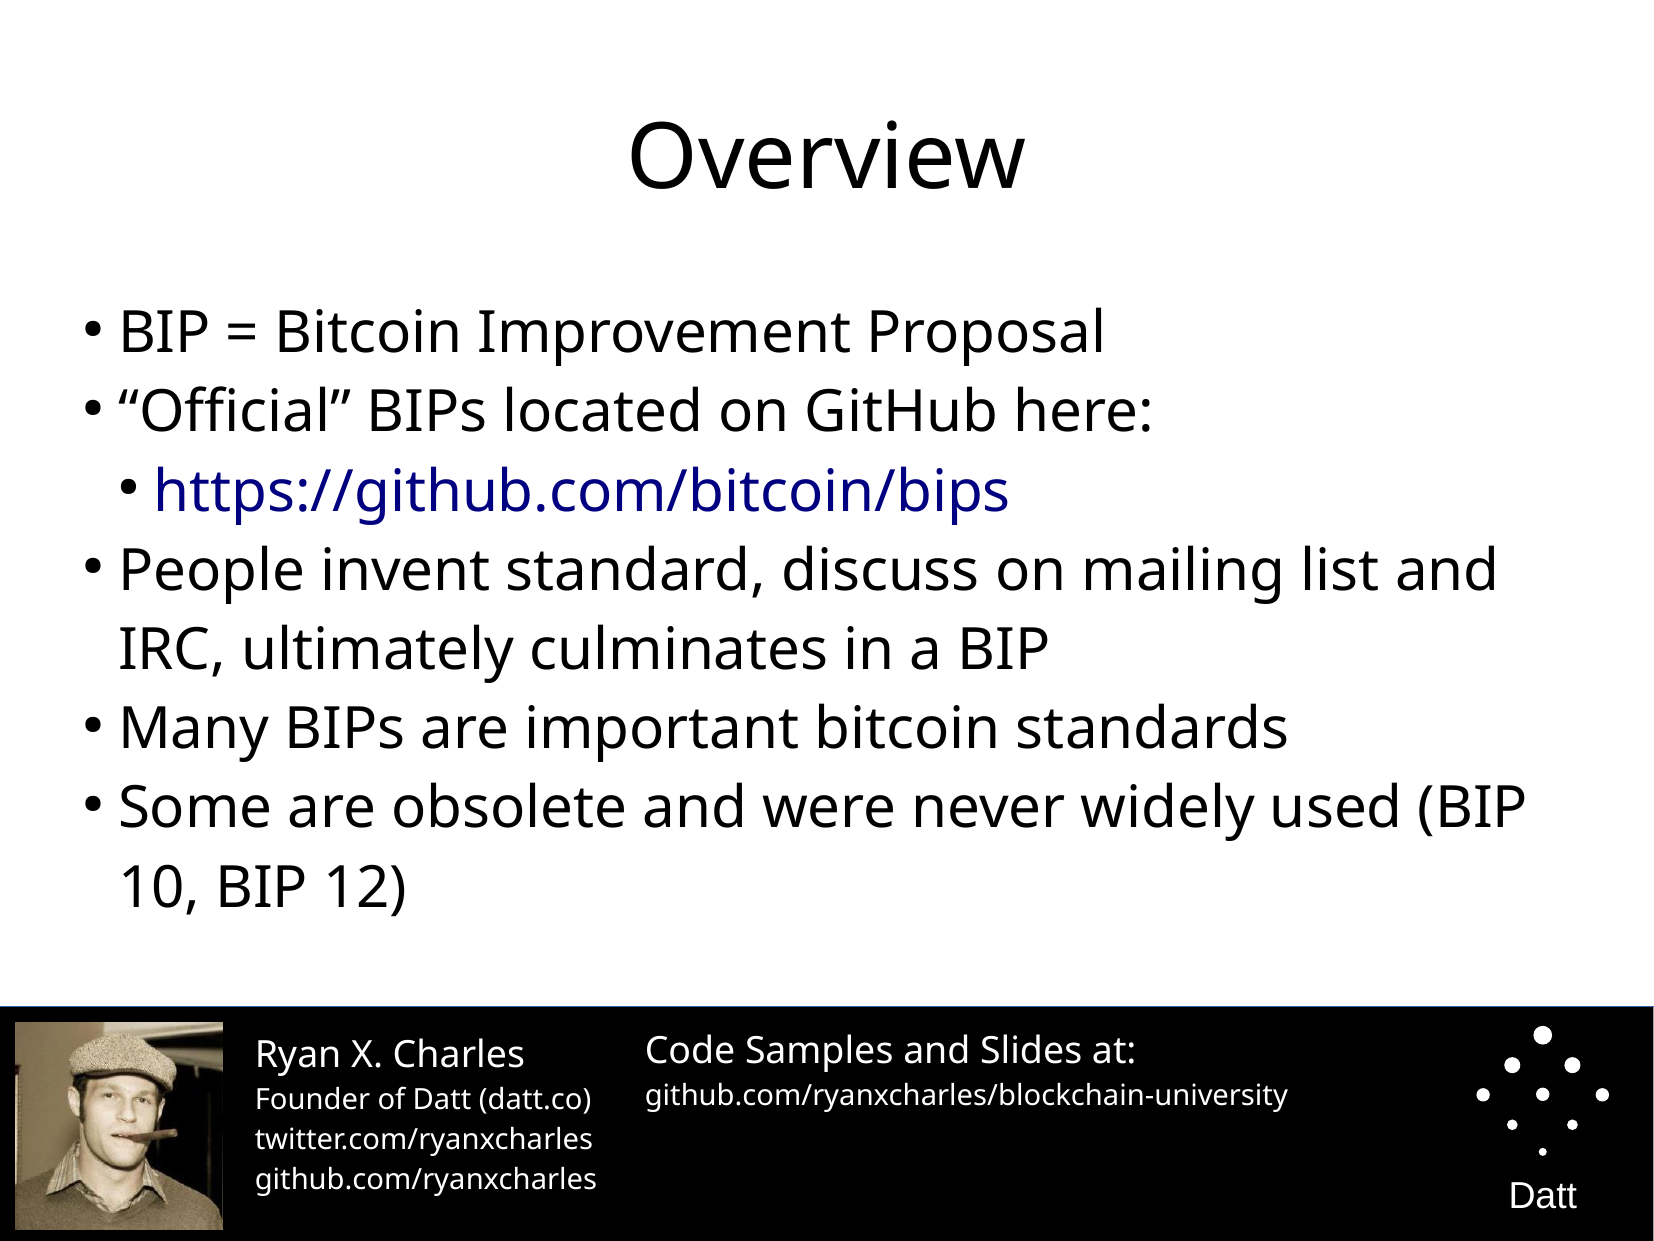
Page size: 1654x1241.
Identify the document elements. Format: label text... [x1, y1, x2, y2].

title Overview [82, 49, 1571, 257]
text_box Code Samples and Slides at: github.com/ryanxcharles/blockchain-university [630, 1015, 1403, 1156]
picture [1475, 1023, 1611, 1159]
text_box Ryan X. Charles Founder of Datt (datt.co) twitter.com/ryanxcharles github.com/ryanxcharles [240, 1020, 976, 1241]
text_box [0, 1006, 1654, 1241]
text_box Datt [1452, 1167, 1633, 1241]
subtitle BIP = Bitcoin Improvement Proposal “Official” BIPs located on GitHub here: https://github.com/bitcoin/bips People invent standard, discuss on mailing list and IRC, ultimately culminates in a BIP Many BIPs are important bitcoin standards Some are obsolete and were never widely used (BIP 10, BIP 12) [82, 290, 1571, 1010]
picture [15, 1022, 223, 1231]
